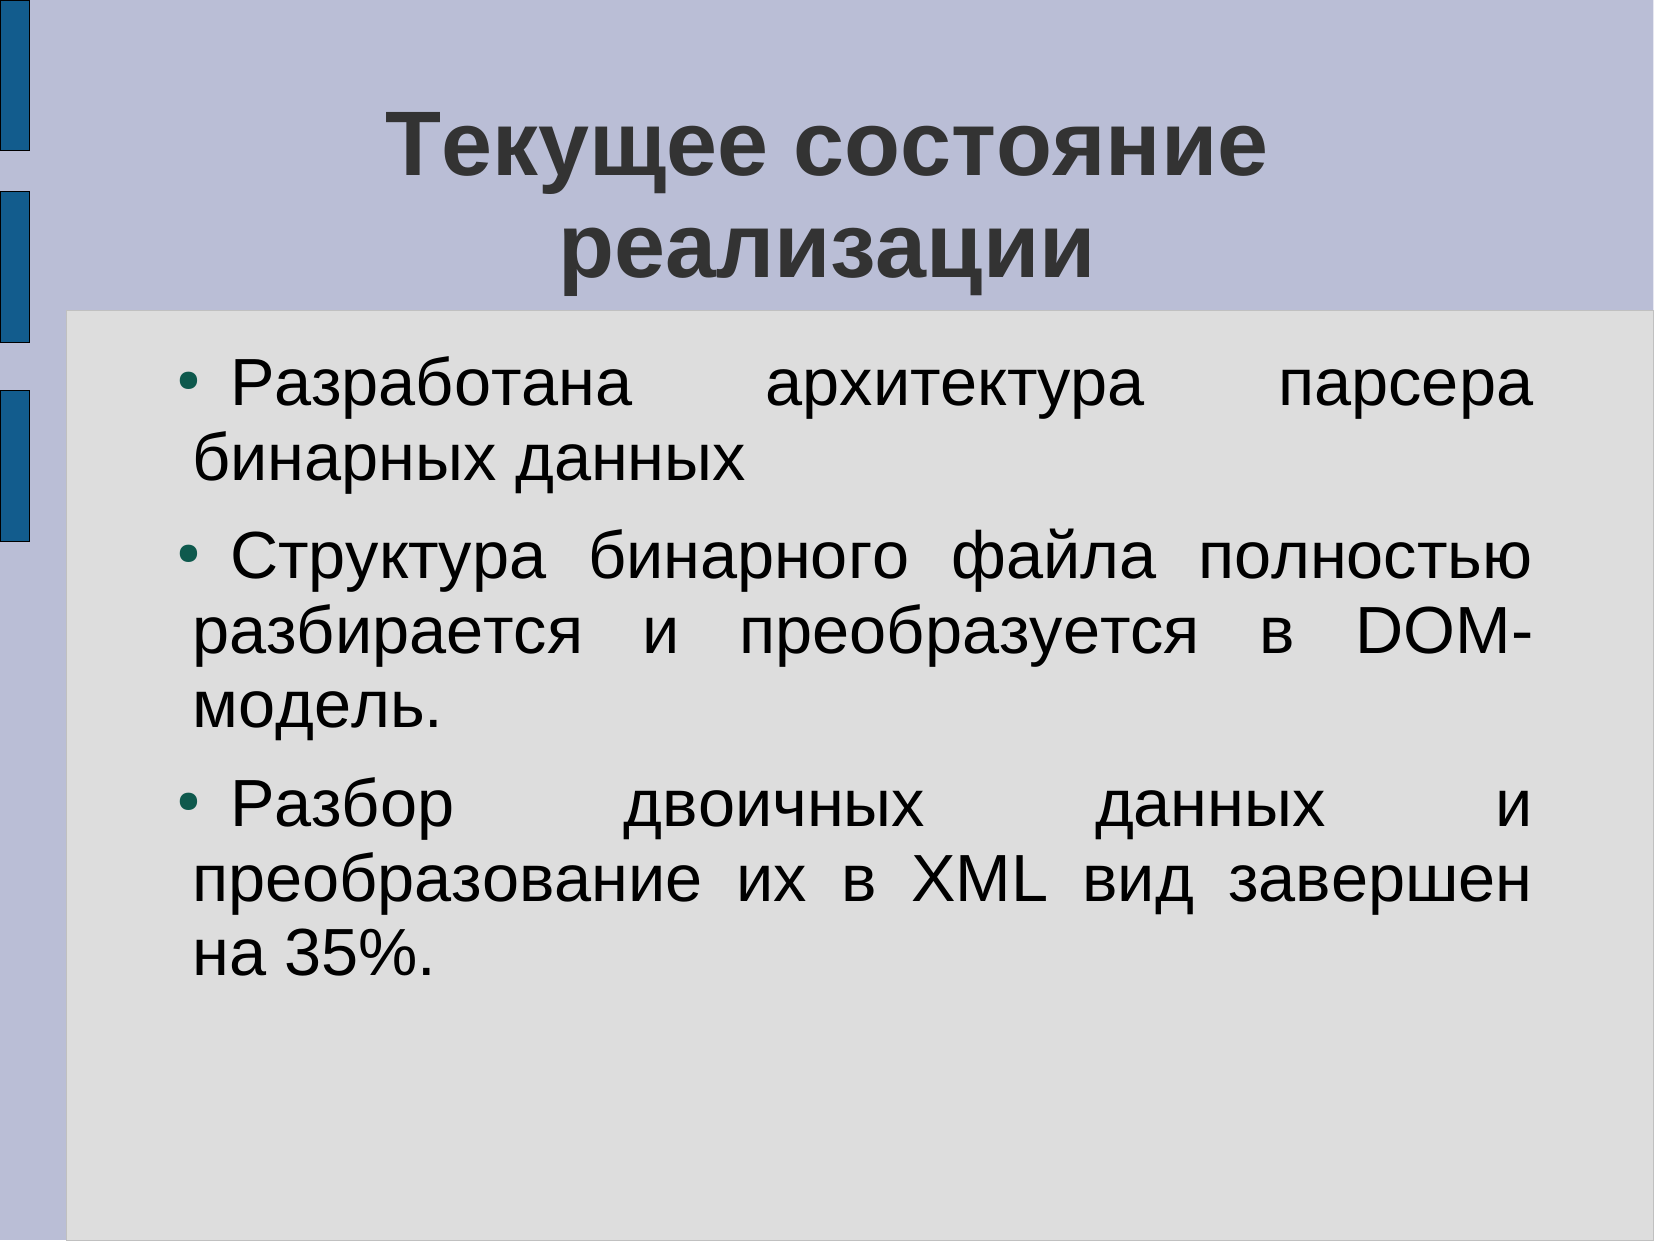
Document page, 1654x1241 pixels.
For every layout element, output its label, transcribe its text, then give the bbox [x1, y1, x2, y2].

title Текущее состояние реализации [121, 91, 1534, 299]
list Разработана архитектура парсера бинарных данных Структура бинарного файла полностью разбирается и преобразуется в DOM-модель. Разбор двоичных данных и преобразование их в XML вид завершен на 35%. [121, 344, 1534, 1127]
